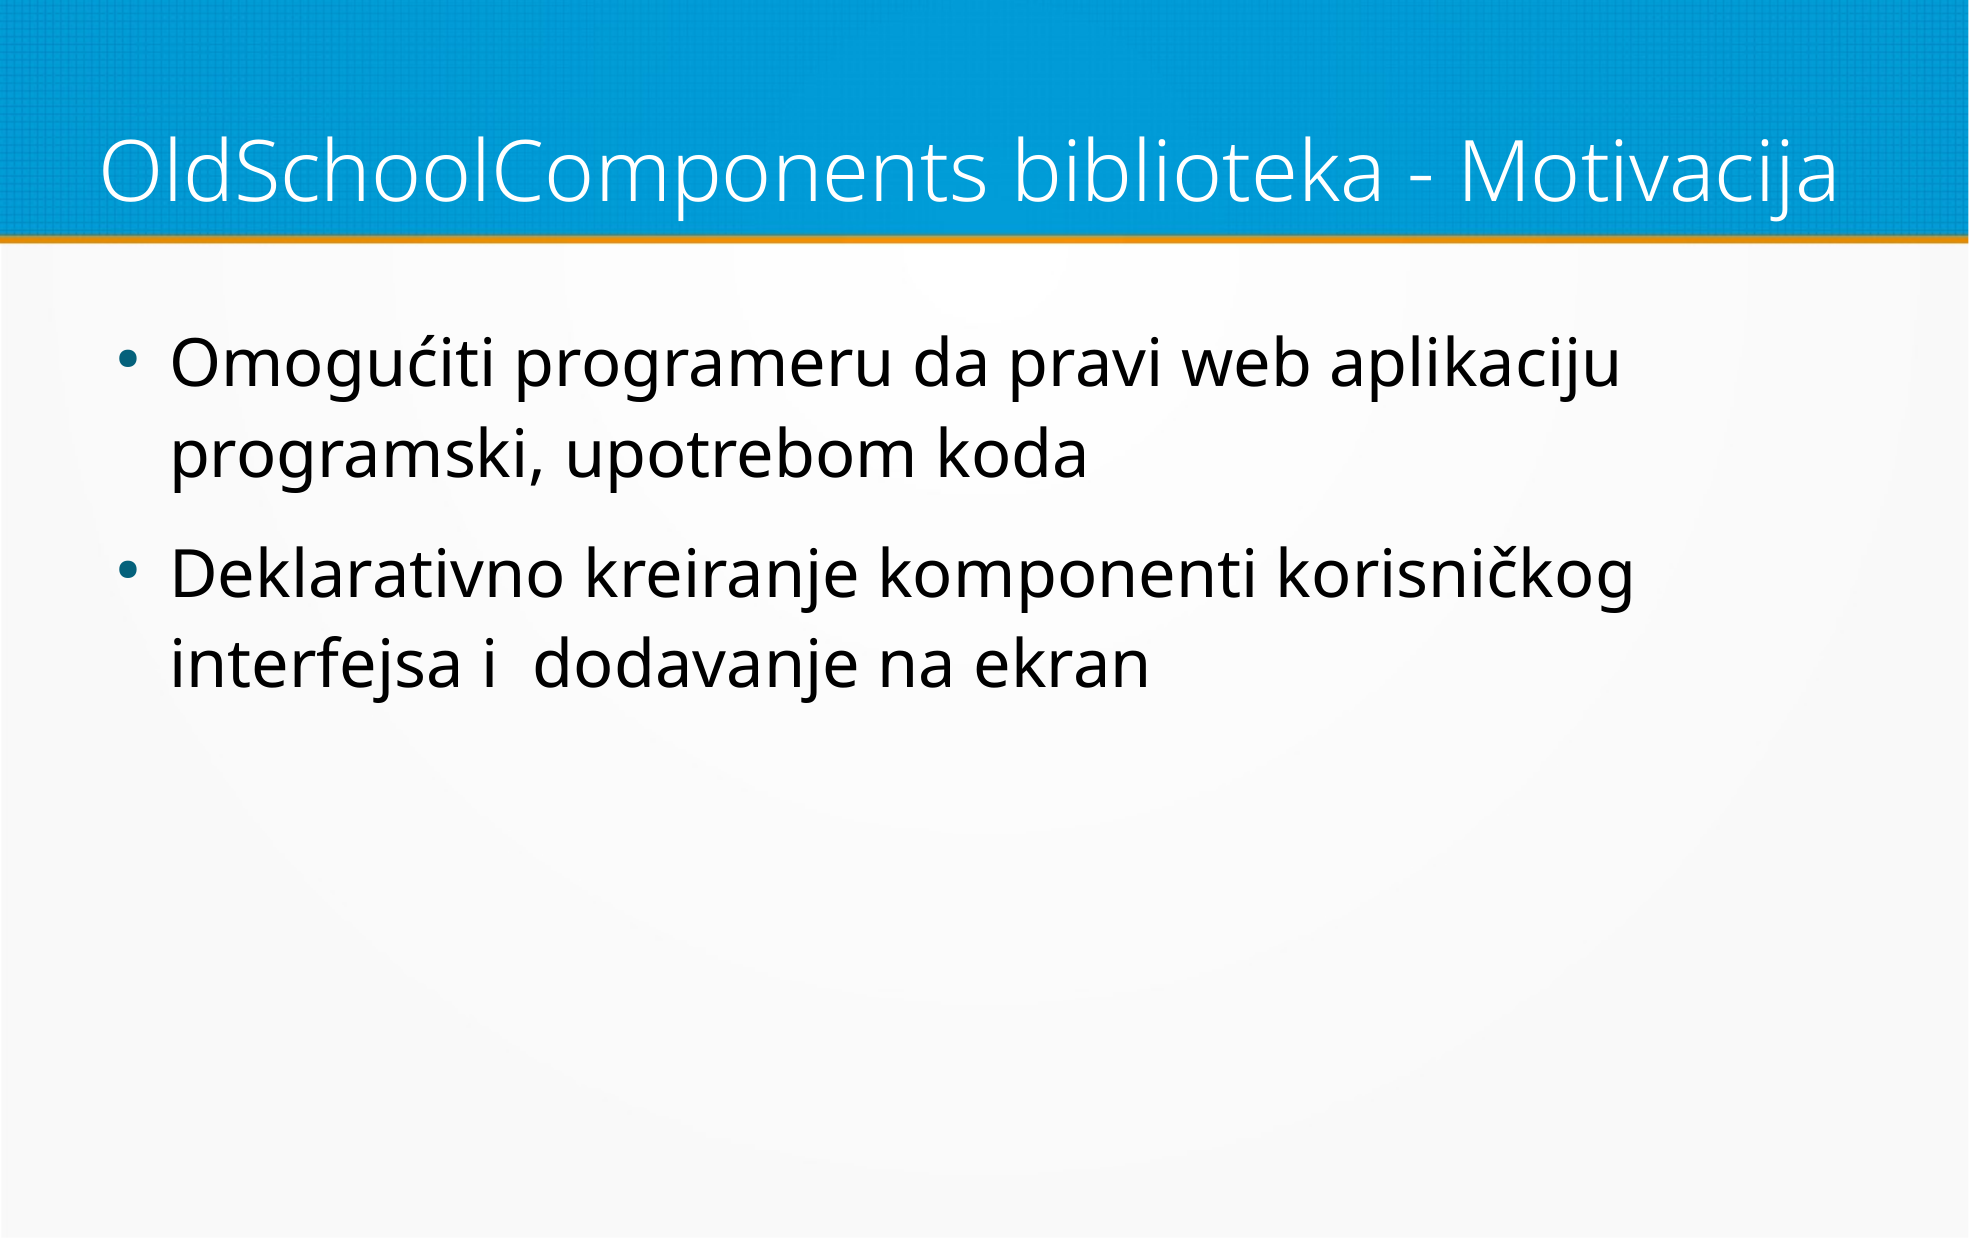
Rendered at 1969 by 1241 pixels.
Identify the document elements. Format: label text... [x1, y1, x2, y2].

list Omogućiti programeru da pravi web aplikaciju programski, upotrebom koda Deklarativno kreiranje komponenti korisničkog interfejsa i dodavanje na ekran [98, 315, 1861, 1081]
picture [0, 233, 1969, 1241]
title OldSchoolComponents biblioteka - Motivacija [98, 19, 1870, 227]
